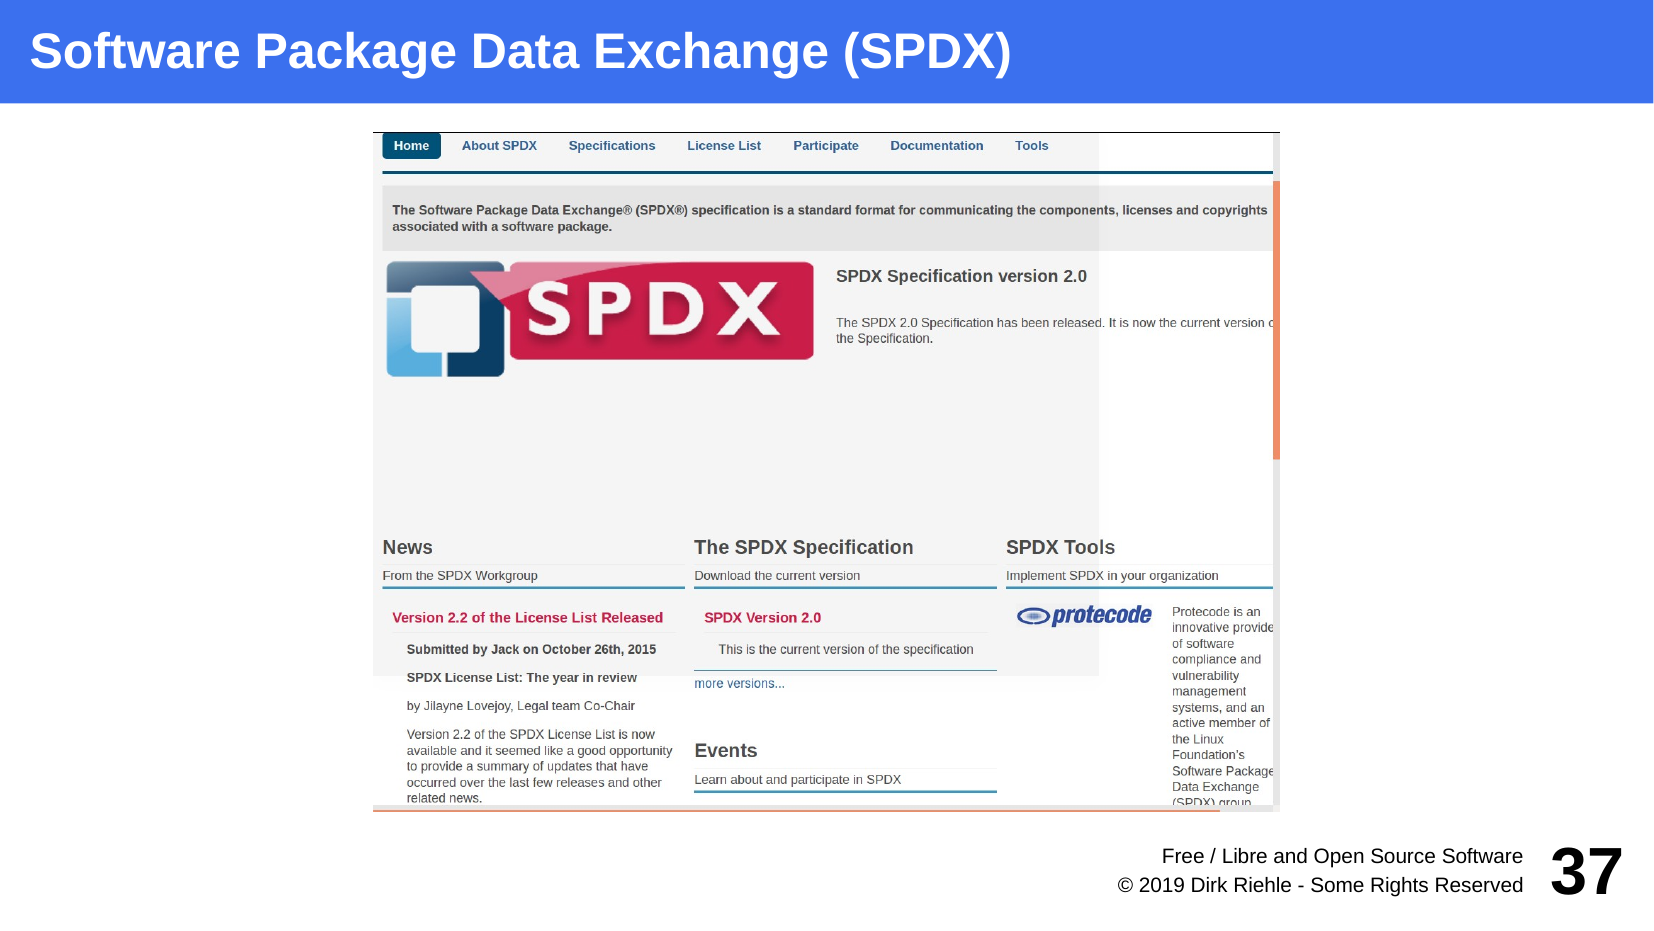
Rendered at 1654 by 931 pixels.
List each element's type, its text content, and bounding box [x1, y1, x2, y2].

title Software Package Data Exchange (SPDX) [0, 0, 1654, 104]
picture [374, 132, 1280, 813]
